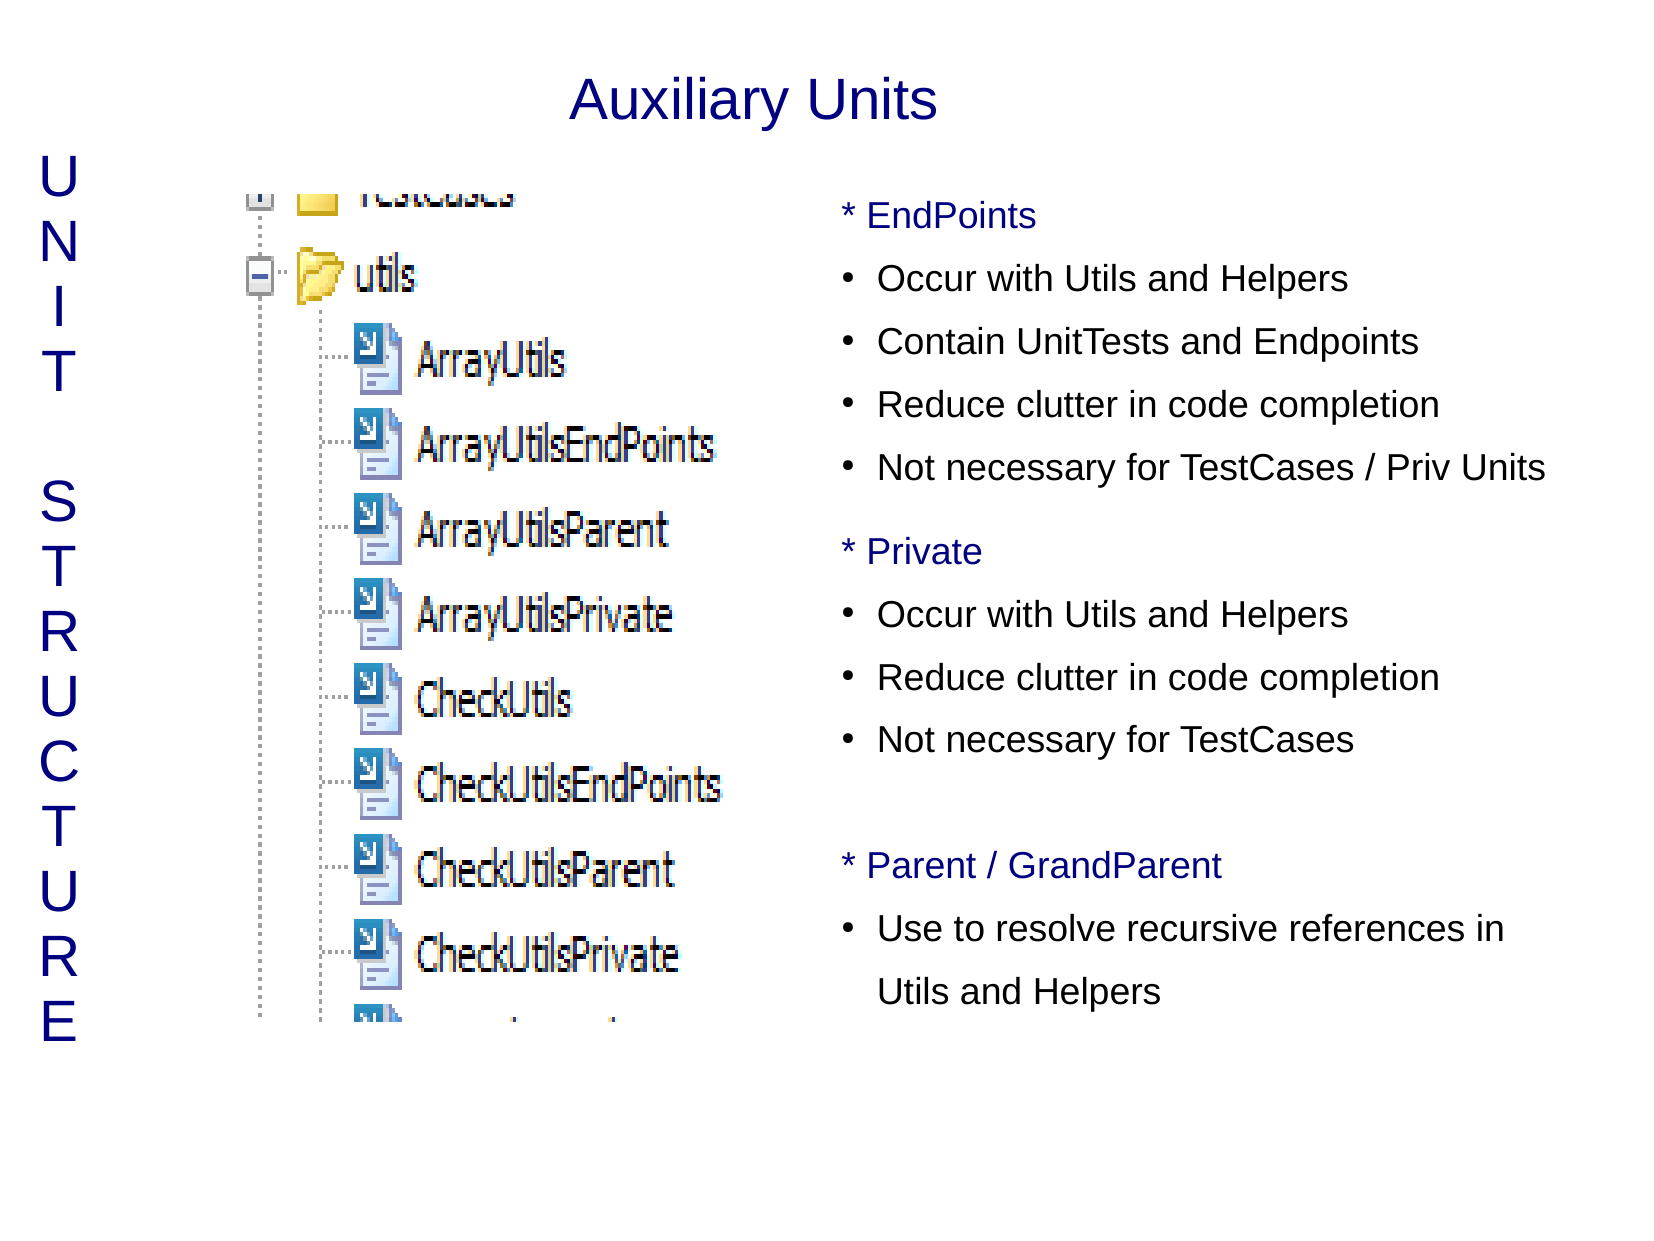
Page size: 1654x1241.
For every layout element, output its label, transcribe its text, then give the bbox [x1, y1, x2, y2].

text_box Auxiliary Units [555, 59, 957, 139]
text_box * EndPoints Occur with Utils and Helpers Contain UnitTests and Endpoints Reduce clutter in code completion Not necessary for TestCases / Priv Units * Private Occur with Utils and Helpers Reduce clutter in code completion Not necessary for TestCases * Parent / GrandParent Use to resolve recursive references in Utils and Helpers [826, 186, 1571, 1085]
text_box UNIT STRUCTURE [23, 135, 95, 1058]
picture [224, 194, 768, 1022]
